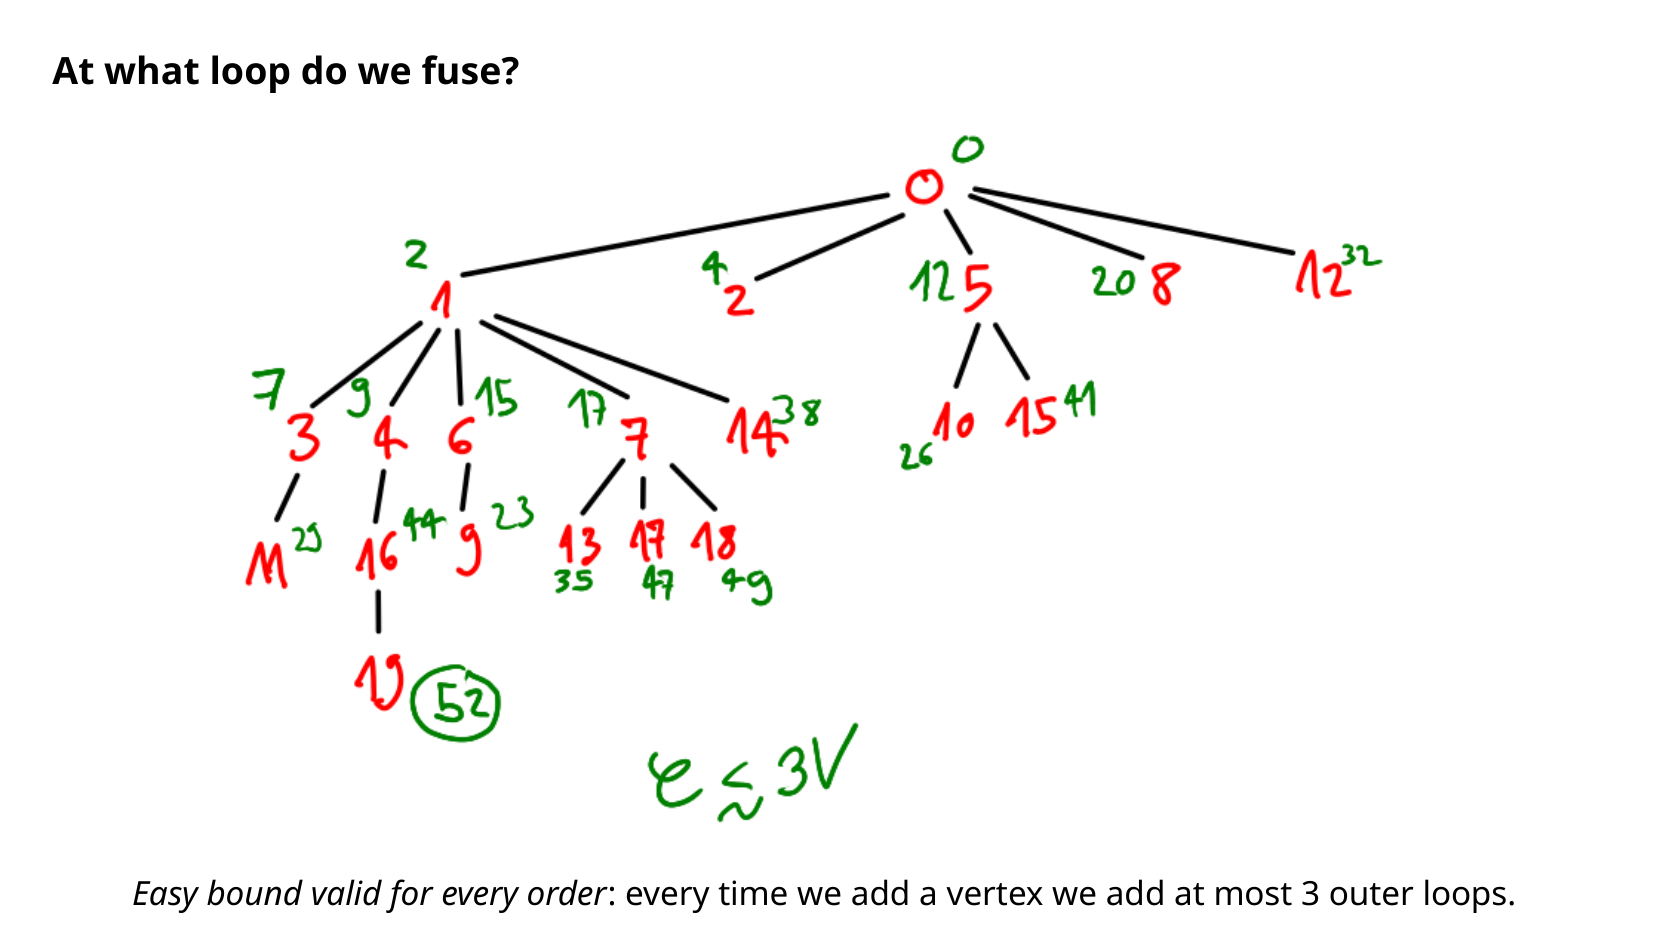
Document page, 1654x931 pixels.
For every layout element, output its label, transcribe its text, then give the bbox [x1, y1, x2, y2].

text_box At what loop do we fuse? [37, 37, 676, 103]
text_box Easy bound valid for every order: every time we add a vertex we add at most 3 outer loops. [37, 862, 1613, 931]
picture [187, 112, 1426, 862]
